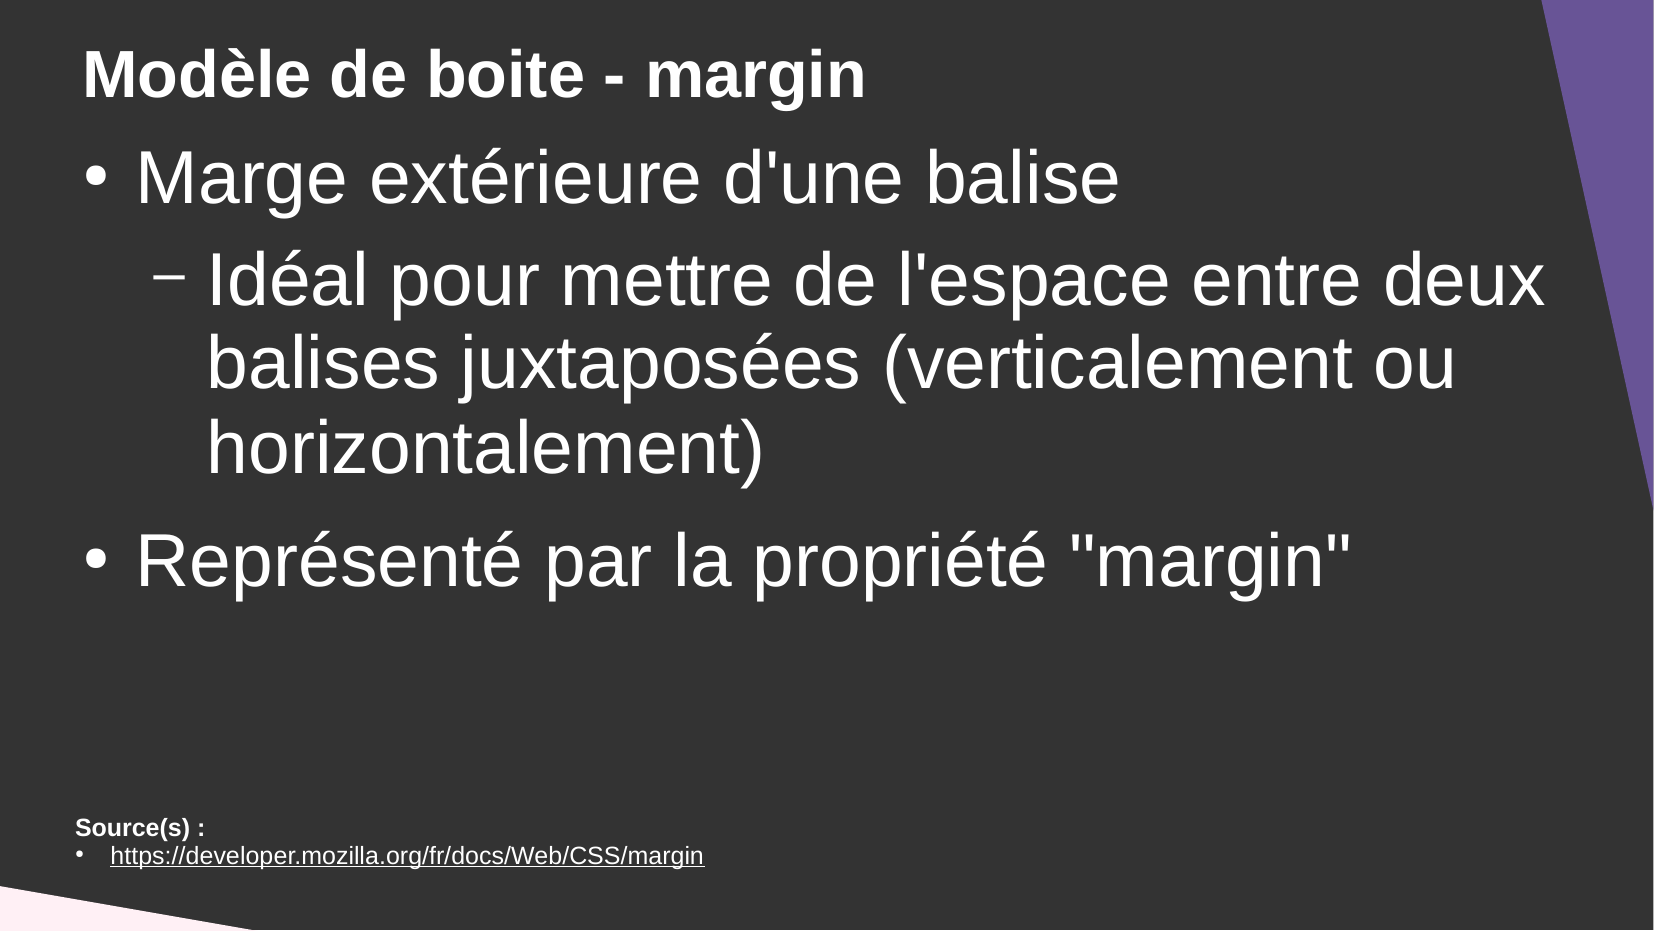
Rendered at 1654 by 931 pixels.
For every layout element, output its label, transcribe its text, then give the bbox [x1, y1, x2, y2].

list Marge extérieure d'une balise Idéal pour mettre de l'espace entre deux balises juxtaposées (verticalement ou horizontalement) Représenté par la propriété "margin" [64, 135, 1604, 833]
text_box Source(s) : https://developer.mozilla.org/fr/docs/Web/CSS/margin [60, 805, 1546, 913]
text_box [0, 886, 258, 931]
text_box [1541, 0, 1654, 513]
title Modèle de boite - margin [82, 37, 1571, 112]
